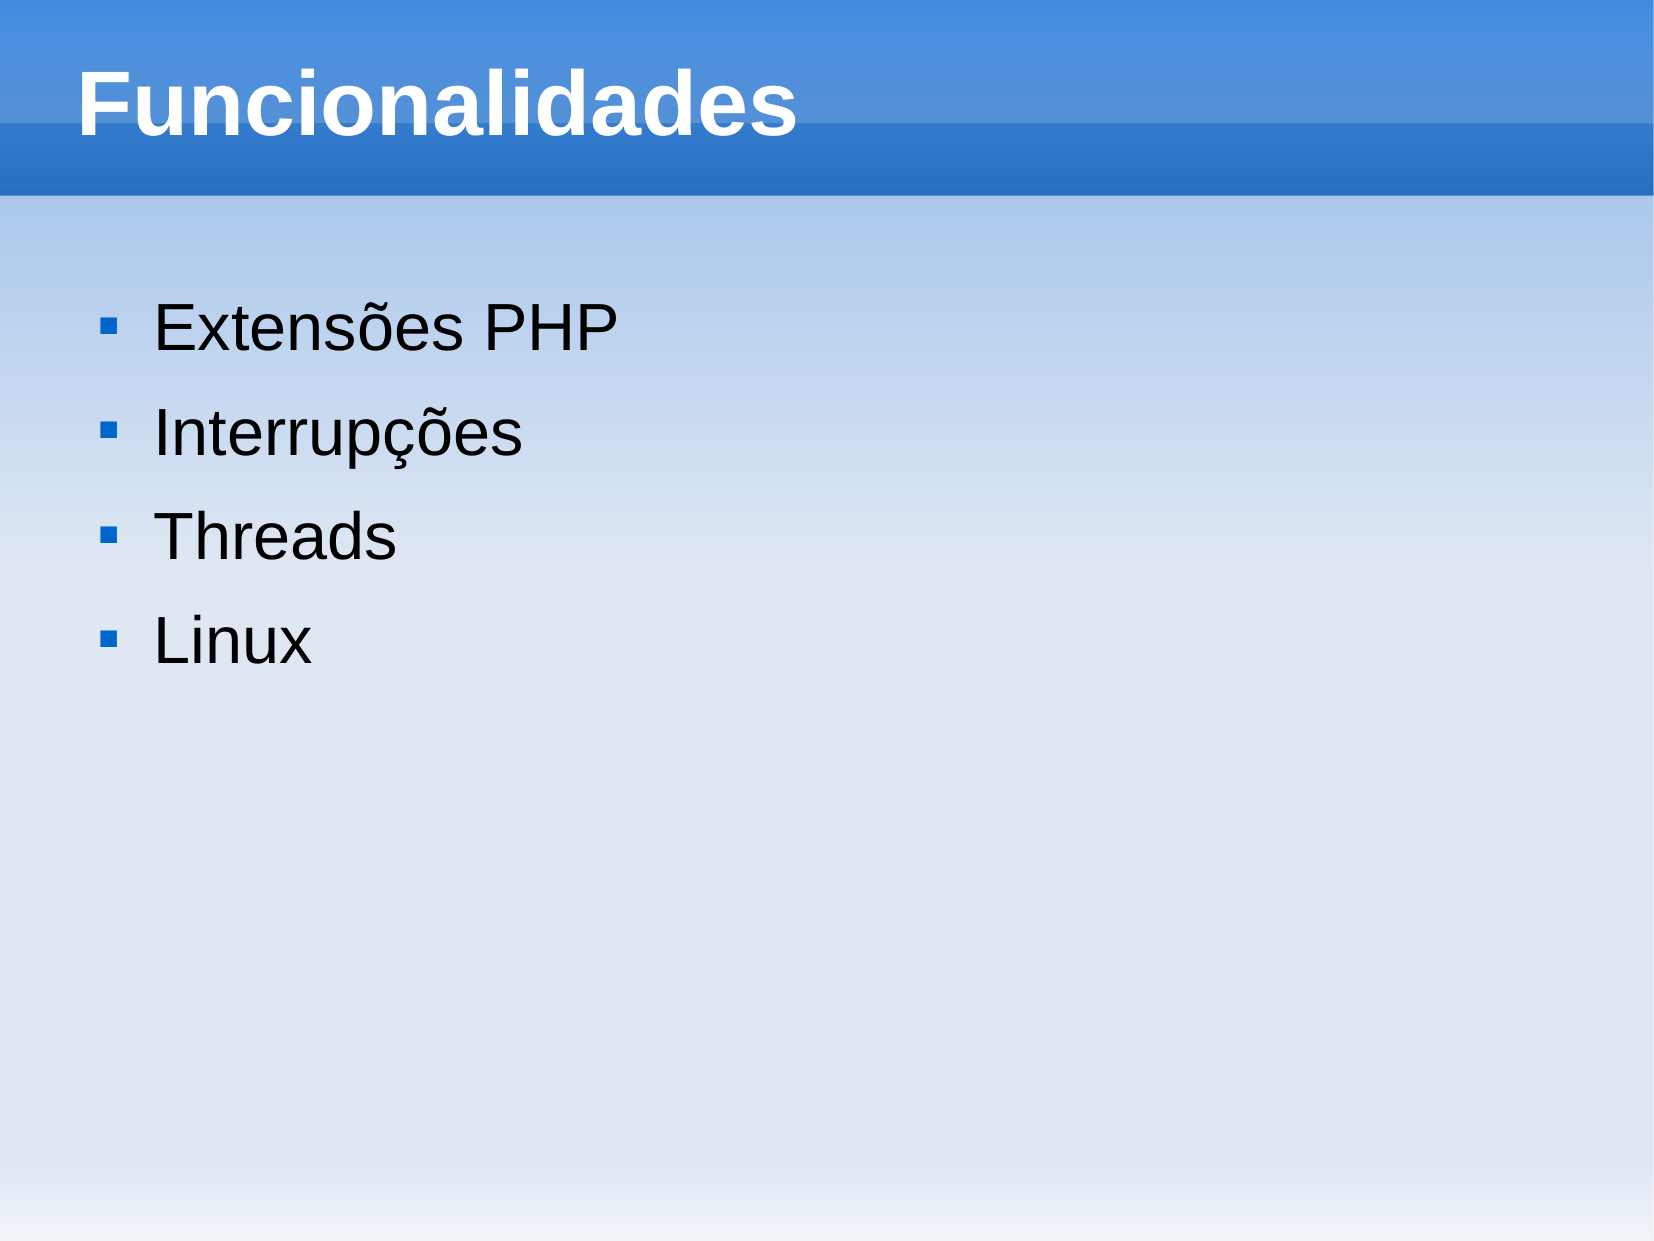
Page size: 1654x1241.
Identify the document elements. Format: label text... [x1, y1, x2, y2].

list Extensões PHP Interrupções Threads Linux [82, 290, 1571, 1094]
title Funcionalidades [76, 0, 1565, 208]
picture [0, 0, 1654, 1241]
